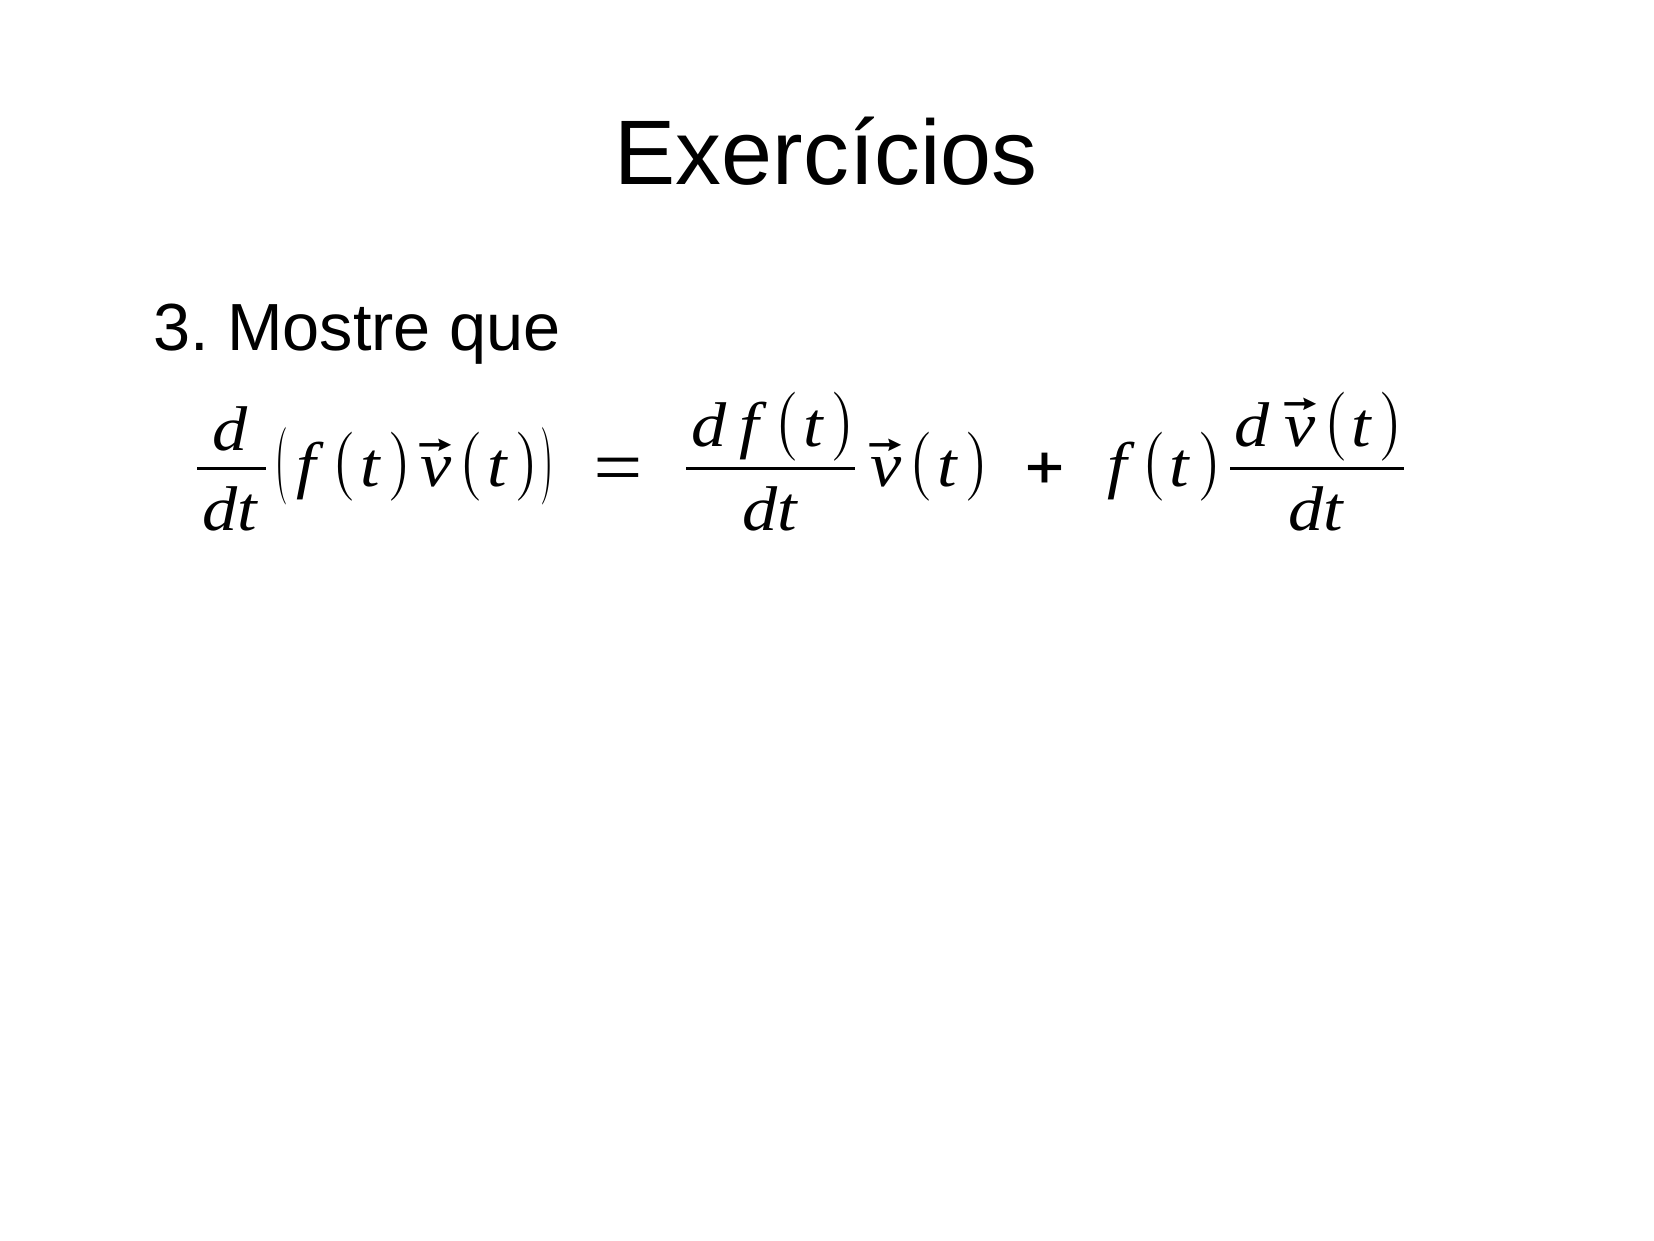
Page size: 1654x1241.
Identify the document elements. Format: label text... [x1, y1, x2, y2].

title Exercícios [82, 49, 1571, 257]
chart [187, 387, 1415, 544]
list 3. Mostre que [82, 290, 1538, 1010]
